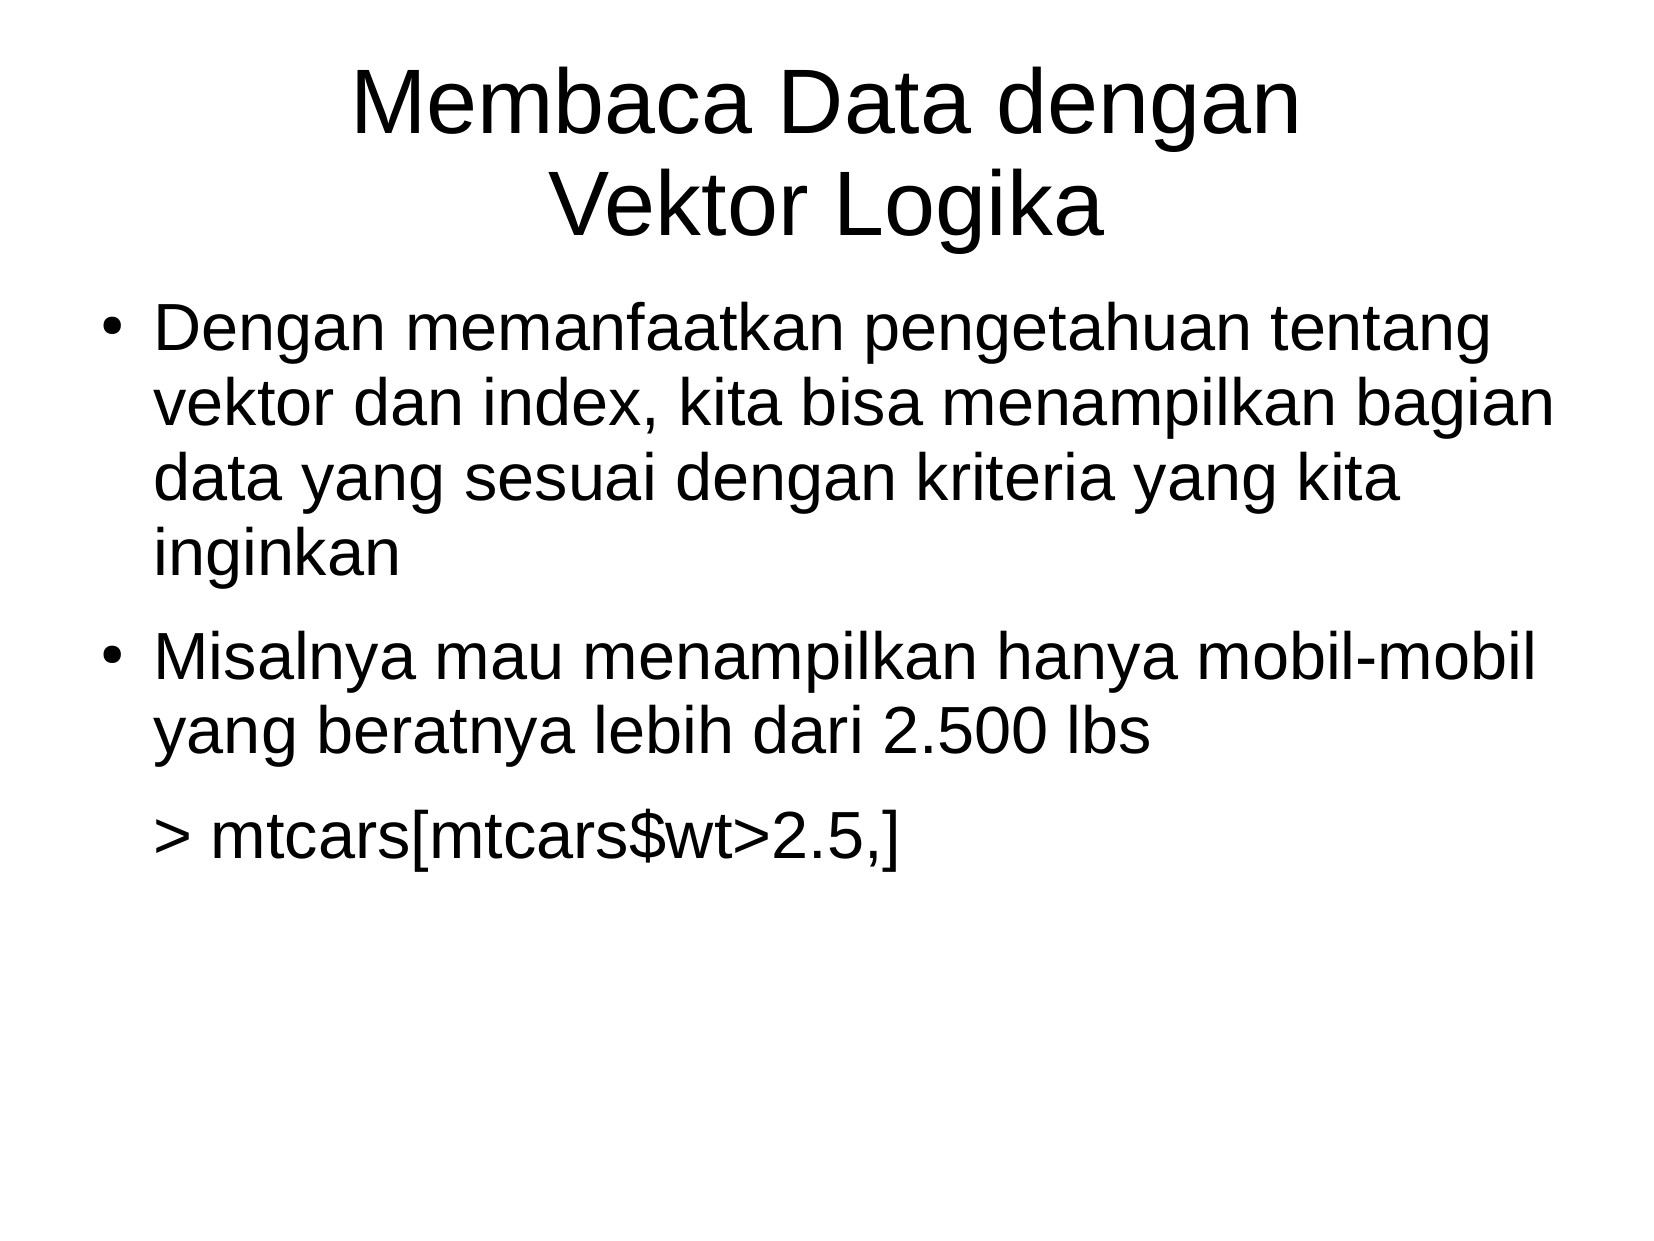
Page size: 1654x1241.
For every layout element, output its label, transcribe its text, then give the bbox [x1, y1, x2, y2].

title Membaca Data dengan Vektor Logika [82, 49, 1571, 257]
list Dengan memanfaatkan pengetahuan tentang vektor dan index, kita bisa menampilkan bagian data yang sesuai dengan kriteria yang kita inginkan Misalnya mau menampilkan hanya mobil-mobil yang beratnya lebih dari 2.500 lbs > mtcars[mtcars$wt>2.5,] [82, 290, 1571, 1010]
